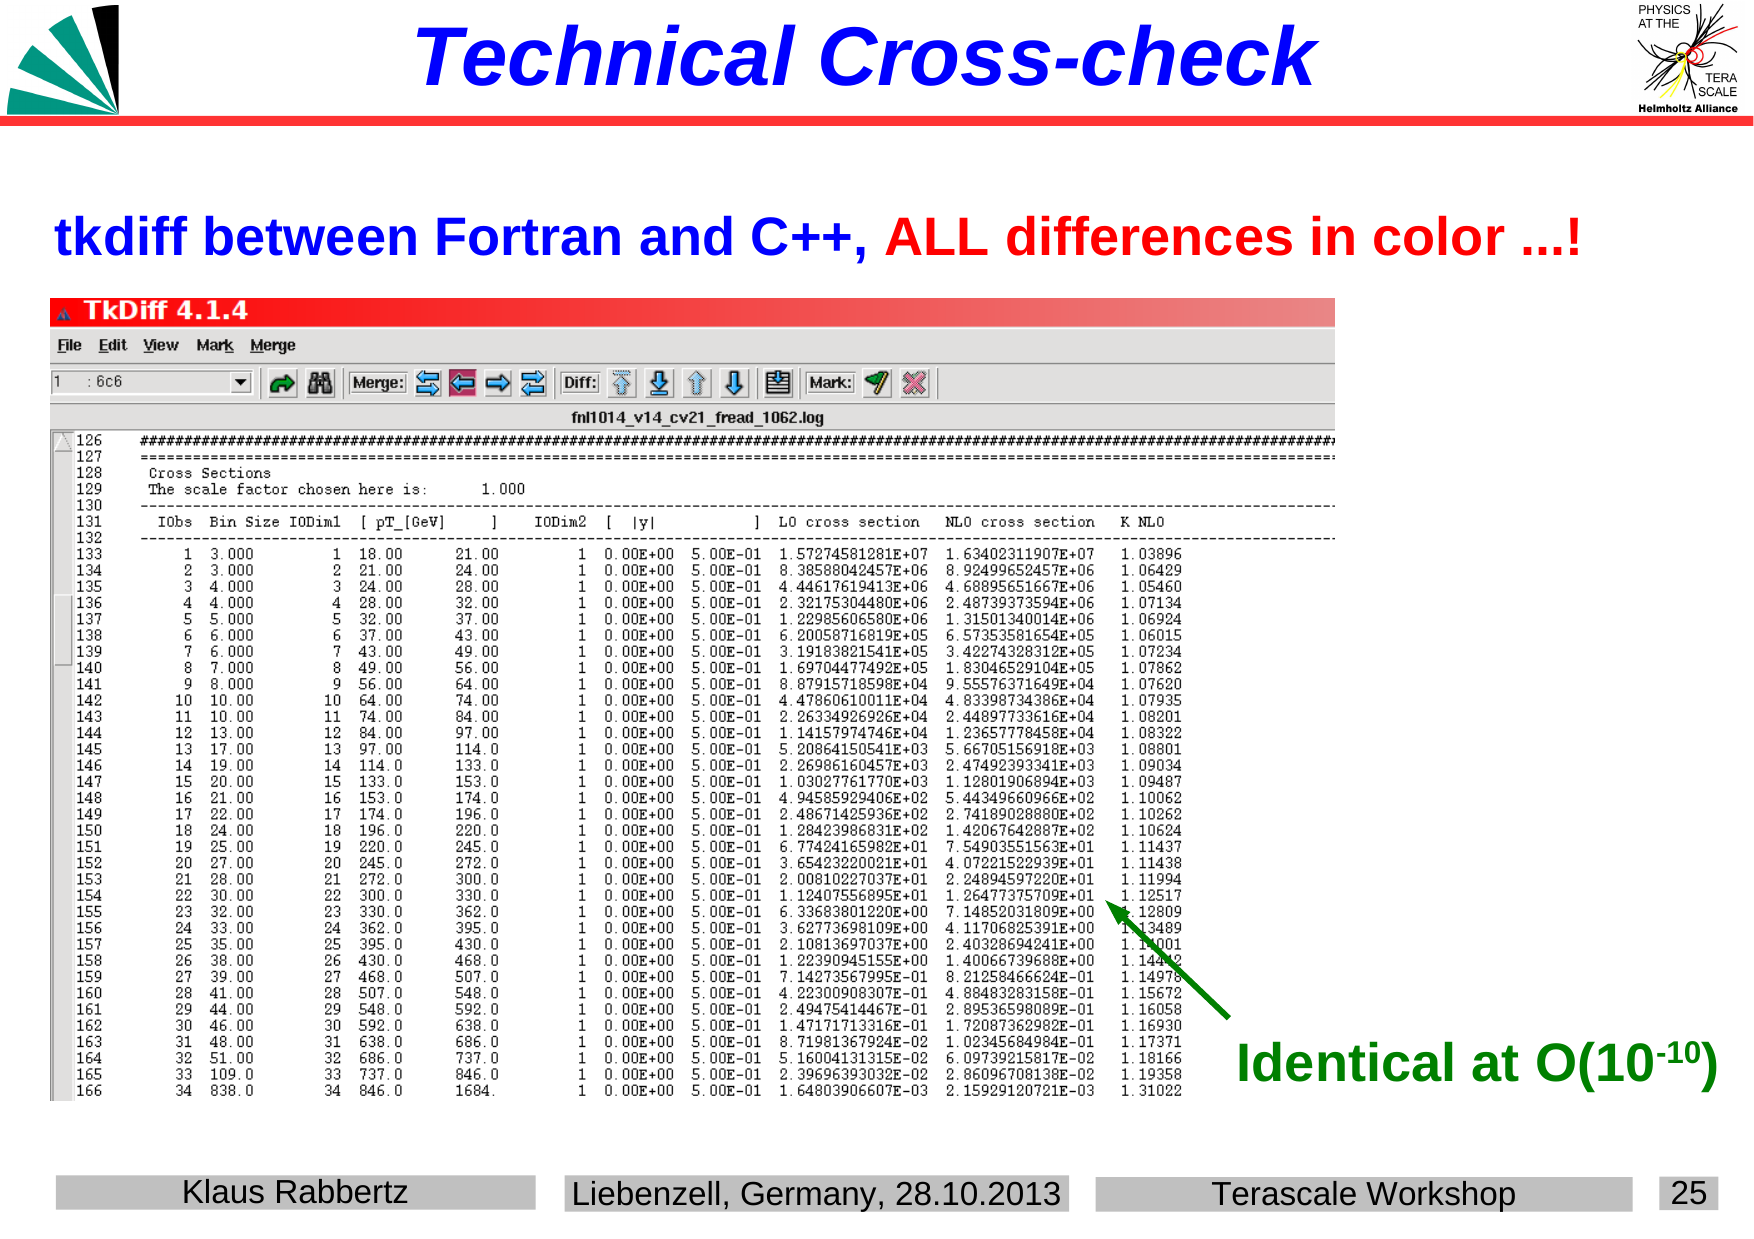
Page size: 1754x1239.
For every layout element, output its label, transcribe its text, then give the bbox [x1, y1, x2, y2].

picture [50, 298, 1335, 1101]
text_box Identical at O(10-10) [1225, 1026, 1732, 1100]
text_box tkdiff between Fortran and C++, ALL differences in color ...! [43, 200, 1597, 274]
picture [7, 5, 119, 116]
title Technical Cross-check [123, 0, 1606, 114]
picture [1631, 1, 1745, 115]
